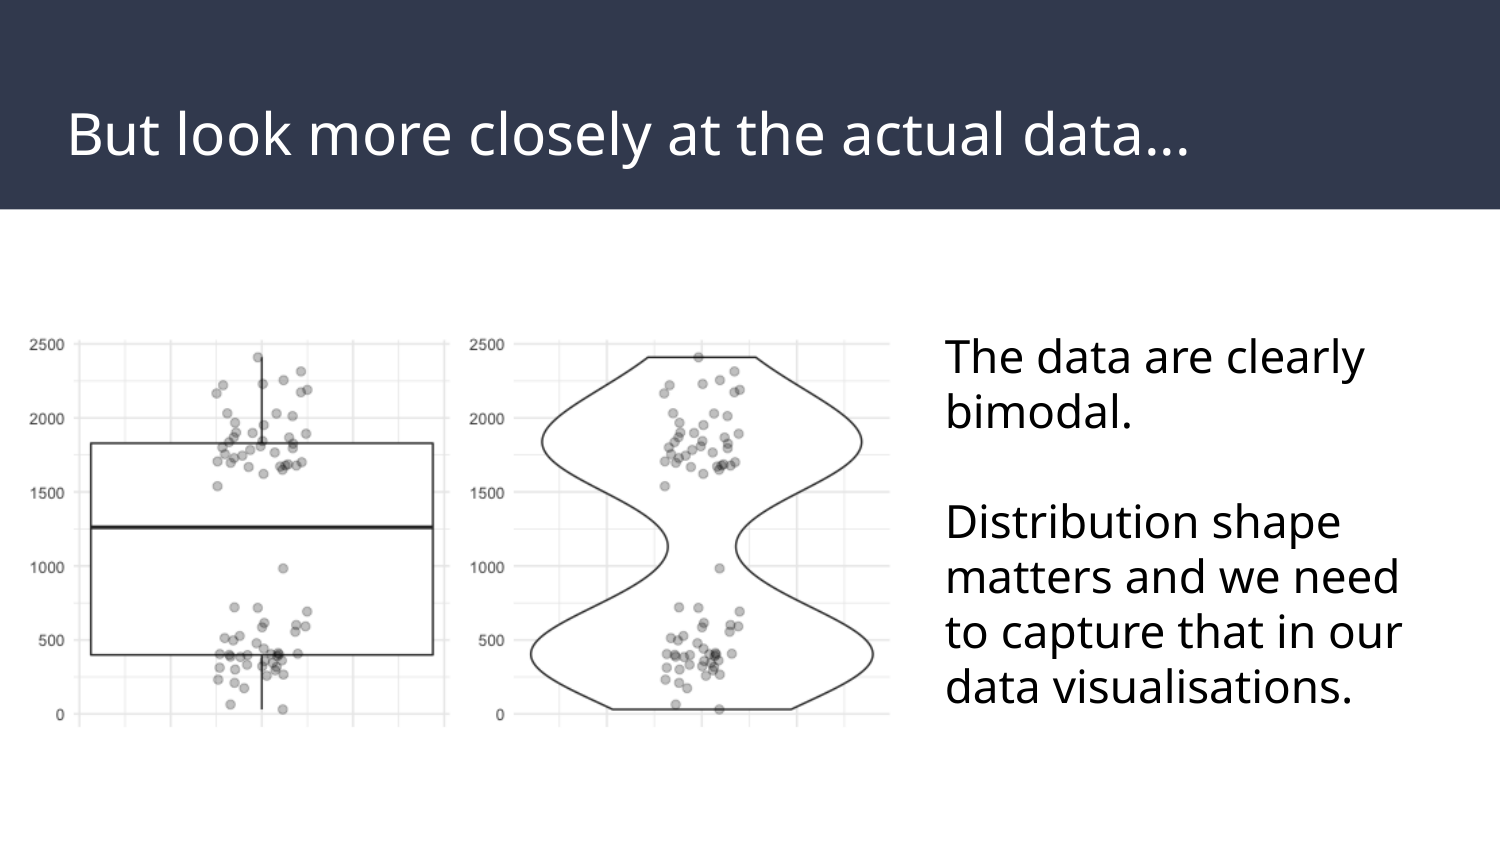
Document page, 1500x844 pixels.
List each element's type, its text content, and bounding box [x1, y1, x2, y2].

text_box The data are clearly bimodal. Distribution shape matters and we need to capture that in our data visualisations. [929, 312, 1436, 760]
picture [20, 330, 900, 742]
title But look more closely at the actual data... [51, 82, 1449, 185]
